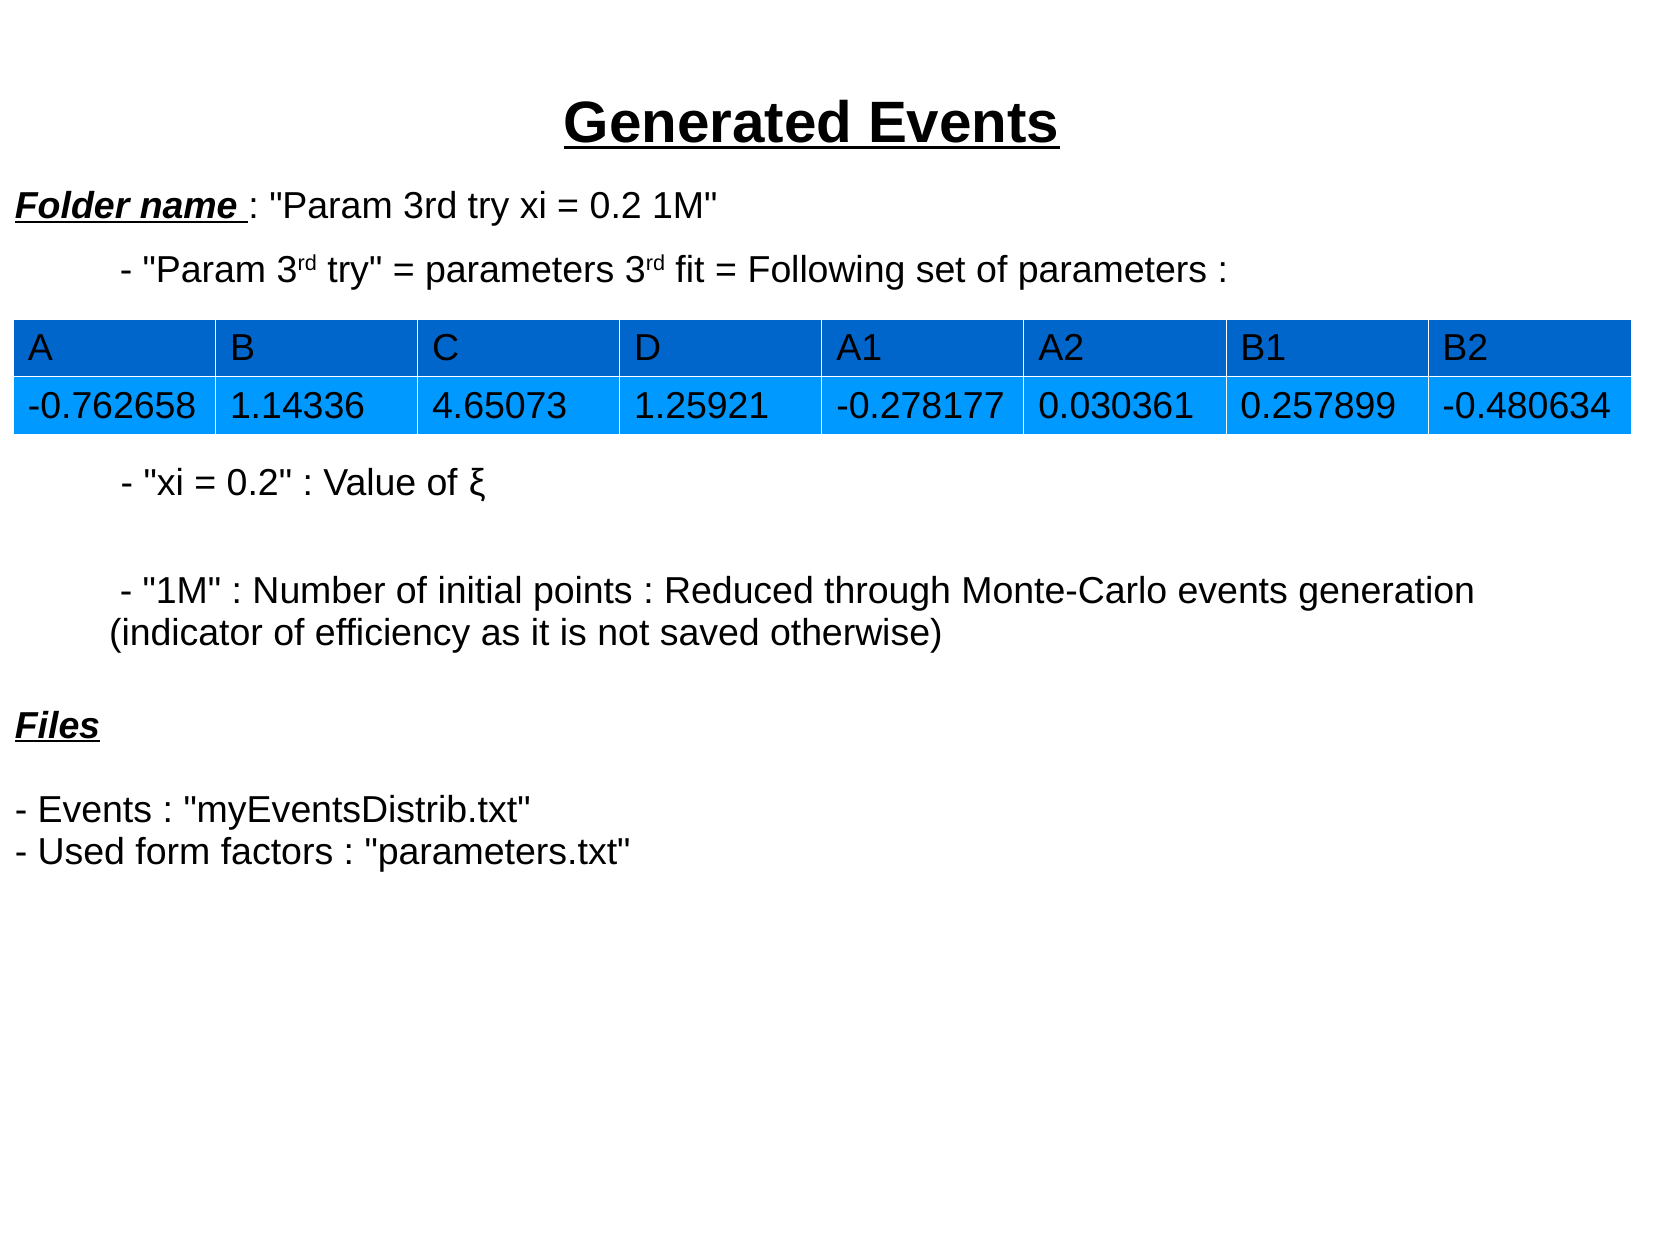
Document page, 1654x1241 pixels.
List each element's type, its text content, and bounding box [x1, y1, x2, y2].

table_cell 4.65073 [418, 377, 619, 434]
text_box Folder name : "Param 3rd try xi = 0.2 1M" [0, 177, 900, 278]
text_box - "xi = 0.2" : Value of ξ [95, 454, 501, 511]
table_cell -0.480634 [1429, 377, 1631, 434]
table_cell -0.278177 [822, 377, 1023, 434]
table_header B1 [1227, 320, 1428, 376]
table_header A2 [1024, 320, 1226, 376]
table_cell -0.762658 [14, 377, 215, 434]
text_box Generated Events [549, 82, 1075, 164]
table_header A [14, 320, 215, 376]
table_header B2 [1429, 320, 1631, 376]
table_cell 0.030361 [1024, 377, 1226, 434]
text_box Files - Events : "myEventsDistrib.txt" - Used form factors : "parameters.txt" [0, 696, 900, 881]
text_box - "Param 3rd try" = parameters 3rd fit = Following set of parameters : [94, 241, 1243, 300]
table_cell 1.14336 [216, 377, 417, 434]
table_header B [216, 320, 417, 376]
table_cell 1.25921 [620, 377, 821, 434]
table_header C [418, 320, 619, 376]
table_cell 0.257899 [1227, 377, 1428, 434]
table_header A1 [822, 320, 1023, 376]
table_header D [620, 320, 821, 376]
text_box - "1M" : Number of initial points : Reduced through Monte-Carlo events generation (indicator of efficiency as it is not saved otherwise) [94, 562, 1491, 662]
